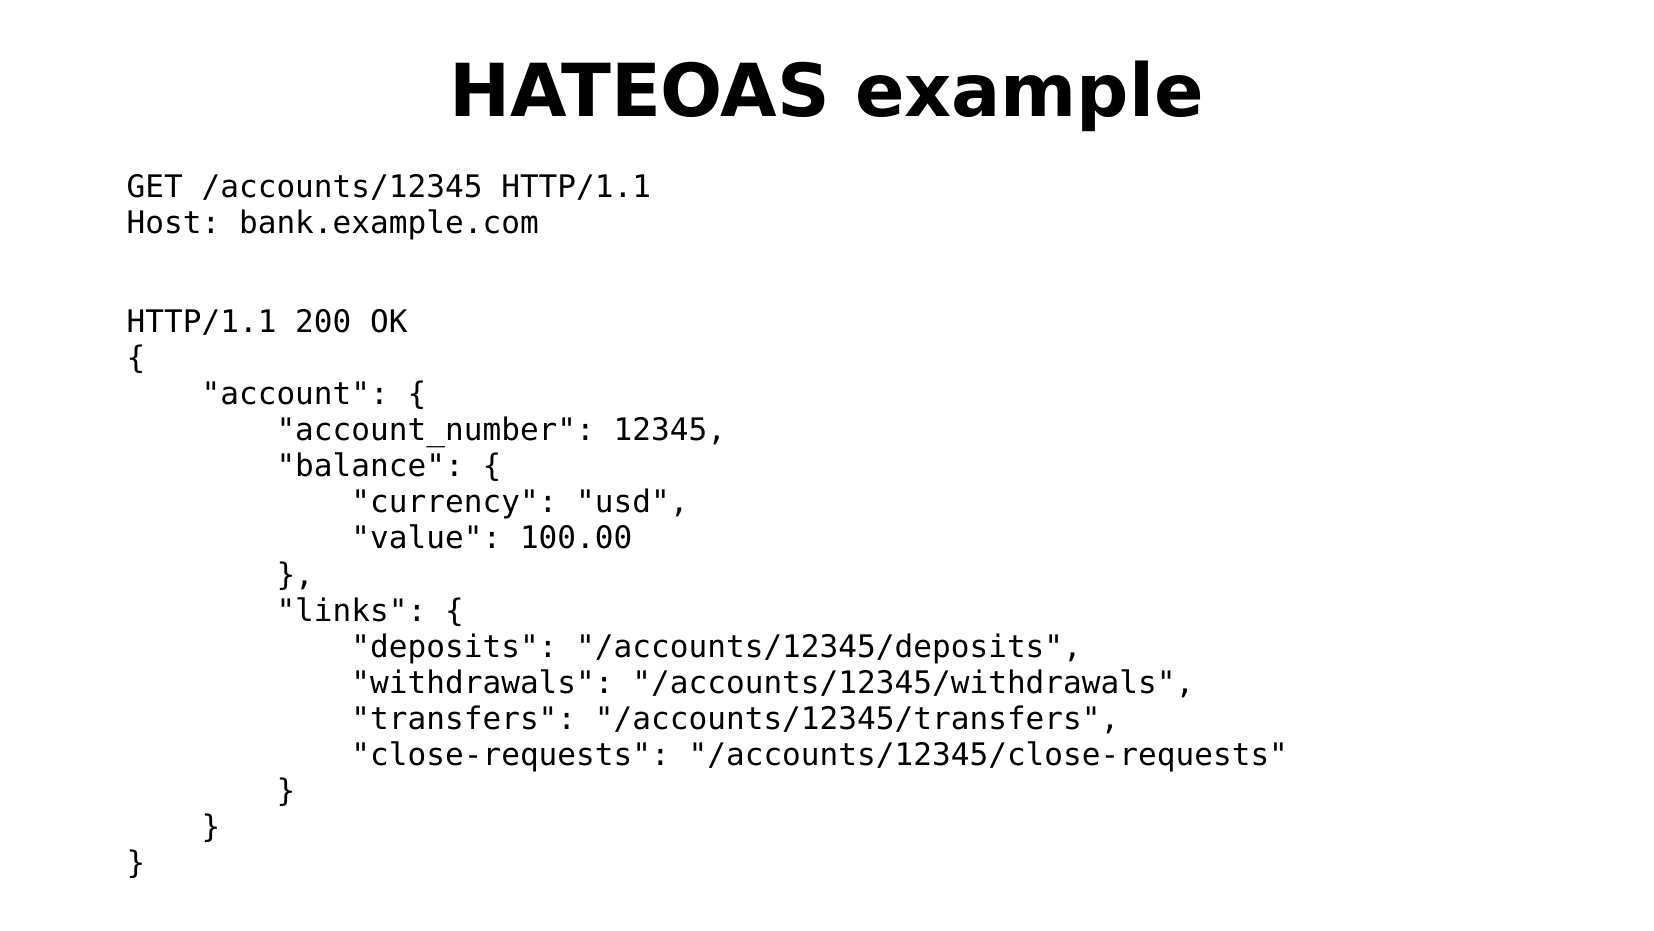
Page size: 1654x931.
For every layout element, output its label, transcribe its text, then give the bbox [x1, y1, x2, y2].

title HATEOAS example [82, 37, 1571, 147]
list GET /accounts/12345 HTTP/1.1 Host: bank.example.com HTTP/1.1 200 OK { "account": { "account_number": 12345, "balance": { "currency": "usd", "value": 100.00 }, "links": { "deposits": "/accounts/12345/deposits", "withdrawals": "/accounts/12345/withdrawals", "transfers": "/accounts/12345/transfers", "close-requests": "/accounts/12345/close-requests" } } } [82, 168, 1538, 889]
